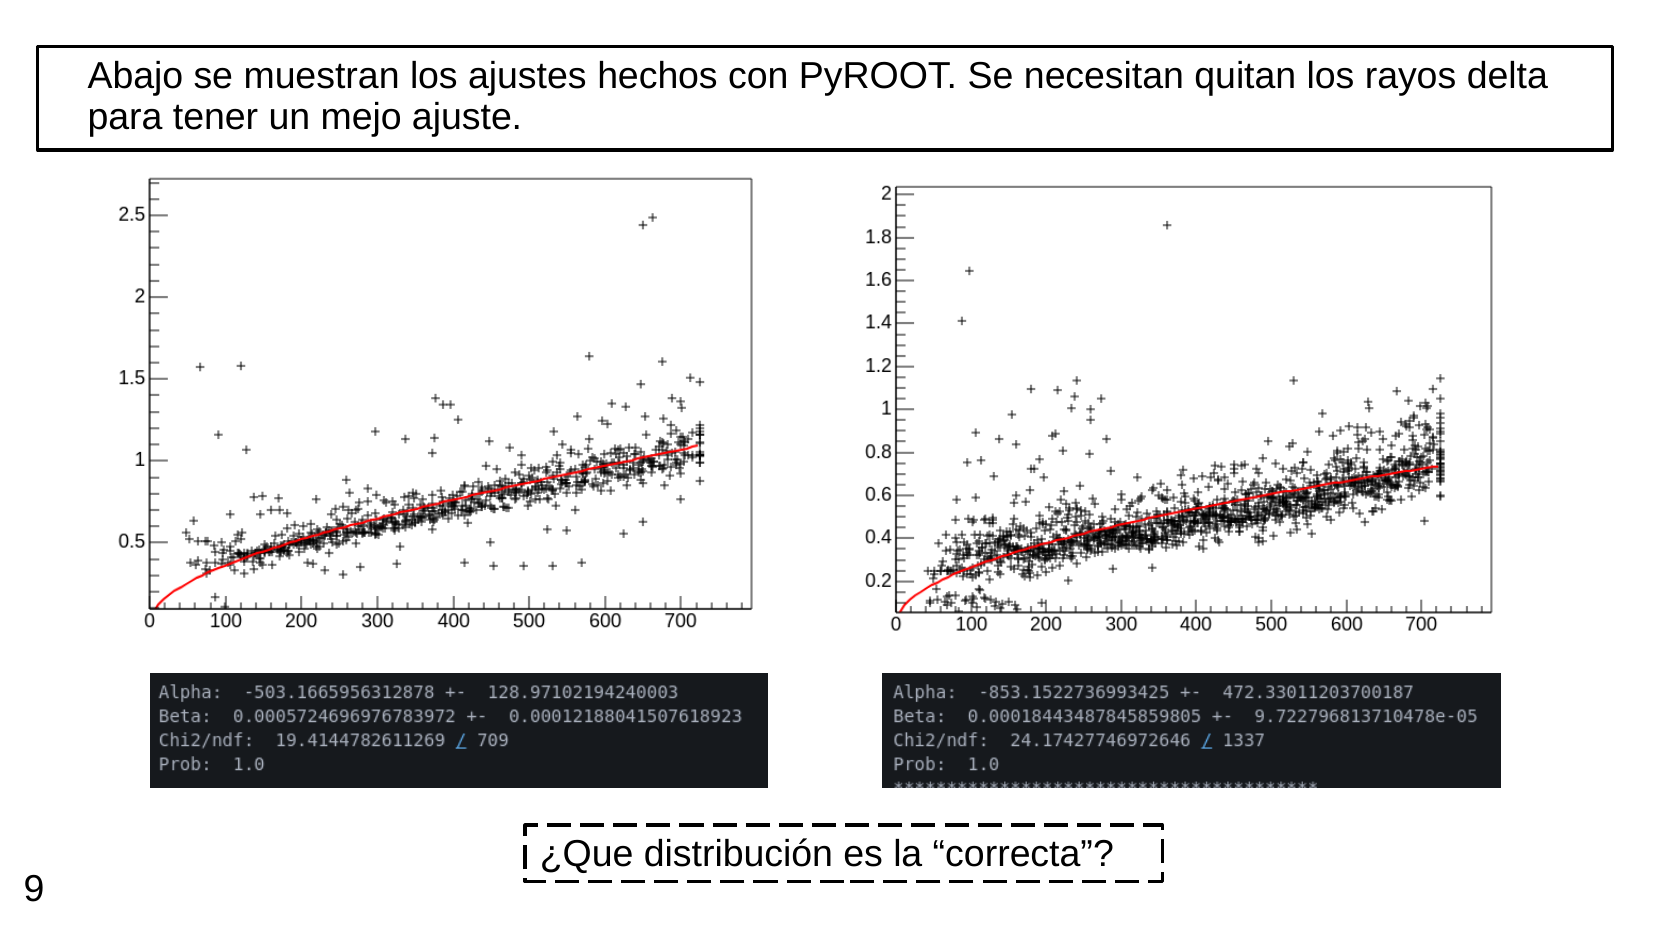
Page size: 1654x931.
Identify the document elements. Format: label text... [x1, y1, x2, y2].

picture [882, 673, 1501, 788]
picture [150, 673, 768, 788]
text_box Abajo se muestran los ajustes hechos con PyROOT. Se necesitan quitan los rayos delta para tener un mejo ajuste. [37, 46, 1613, 151]
picture [862, 172, 1501, 638]
text_box ¿Que distribución es la “correcta”? [525, 825, 1163, 882]
picture [112, 167, 758, 638]
text_box <number> [8, 860, 638, 931]
